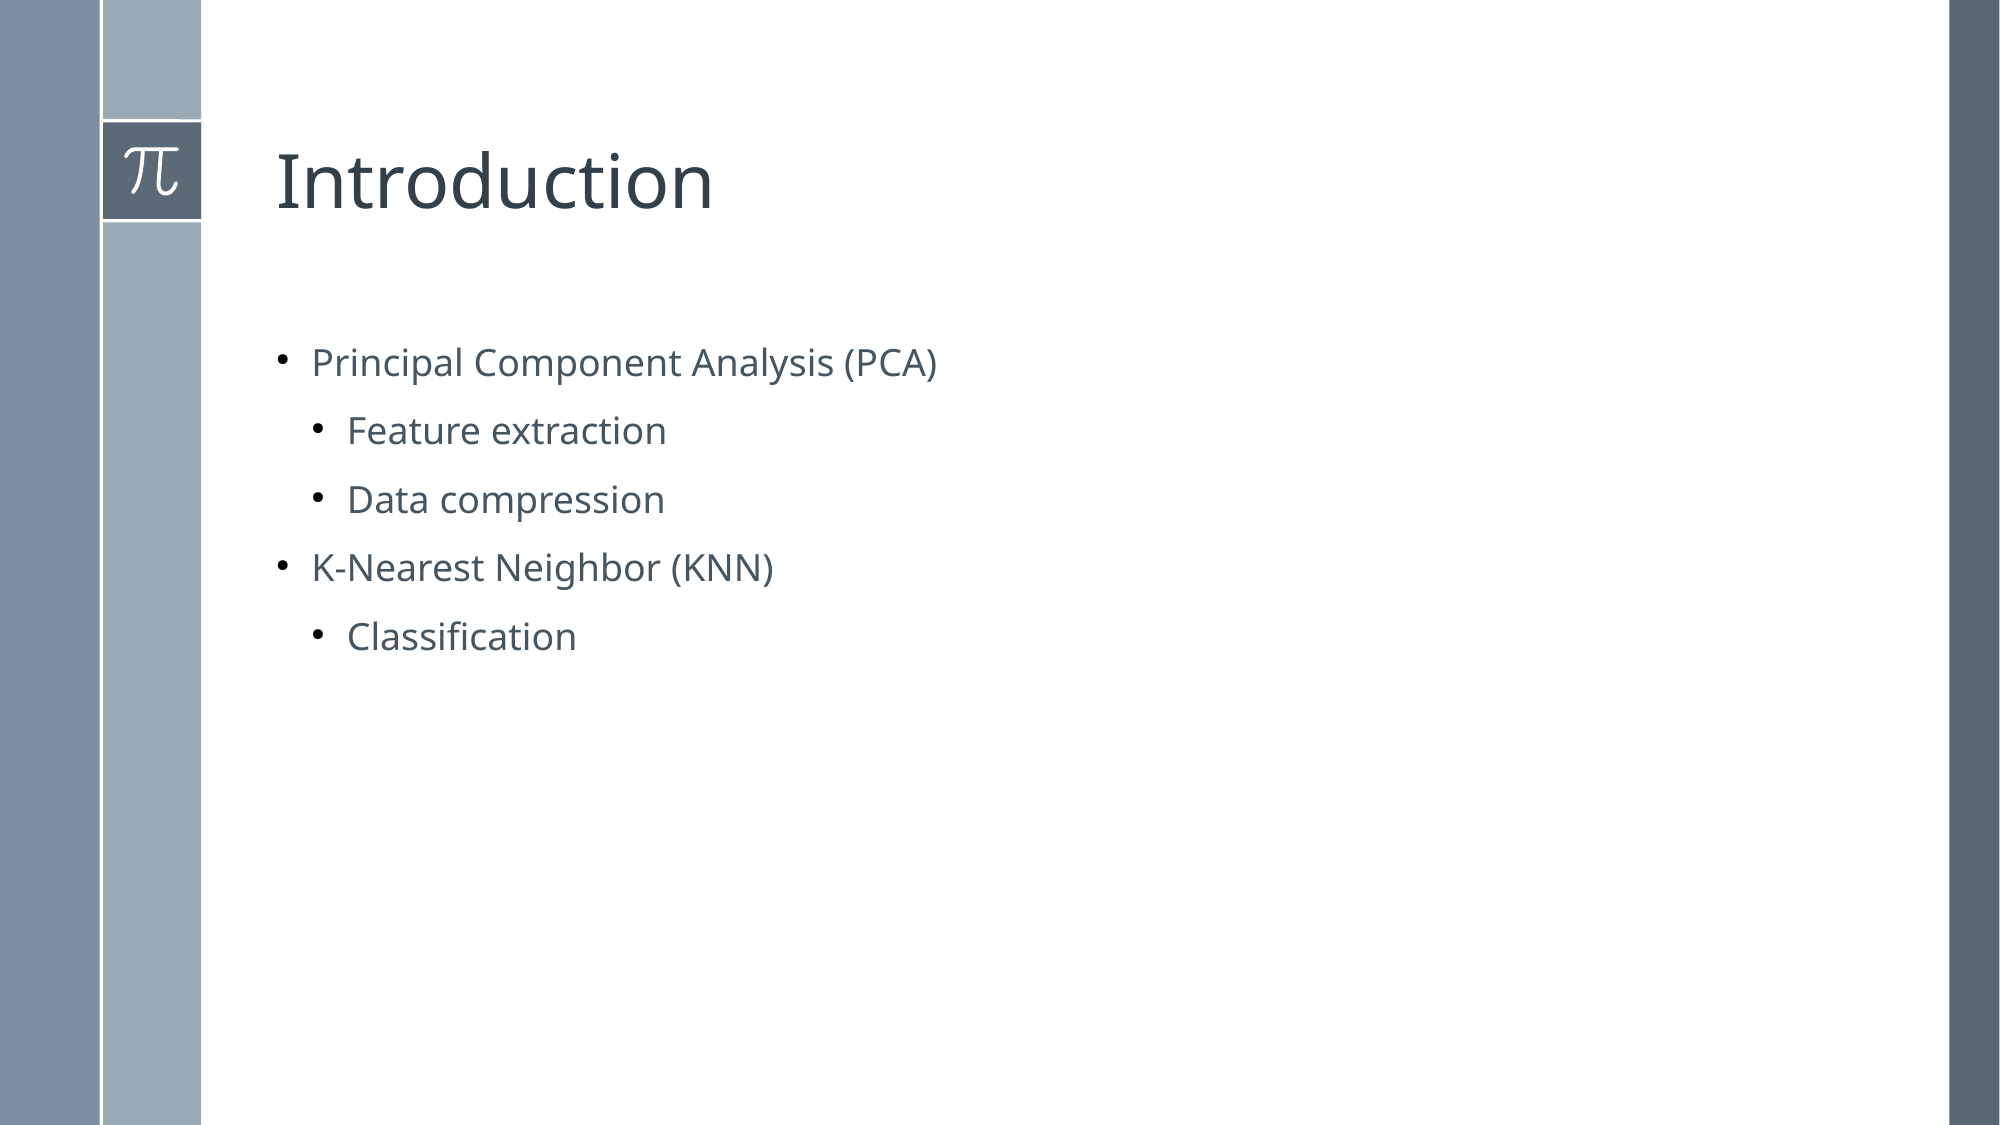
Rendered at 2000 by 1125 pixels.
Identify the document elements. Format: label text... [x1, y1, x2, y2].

text_box Introduction [261, 29, 1867, 233]
text_box Principal Component Analysis (PCA) Feature extraction Data compression K-Nearest Neighbor (KNN) Classification [261, 262, 1845, 1013]
